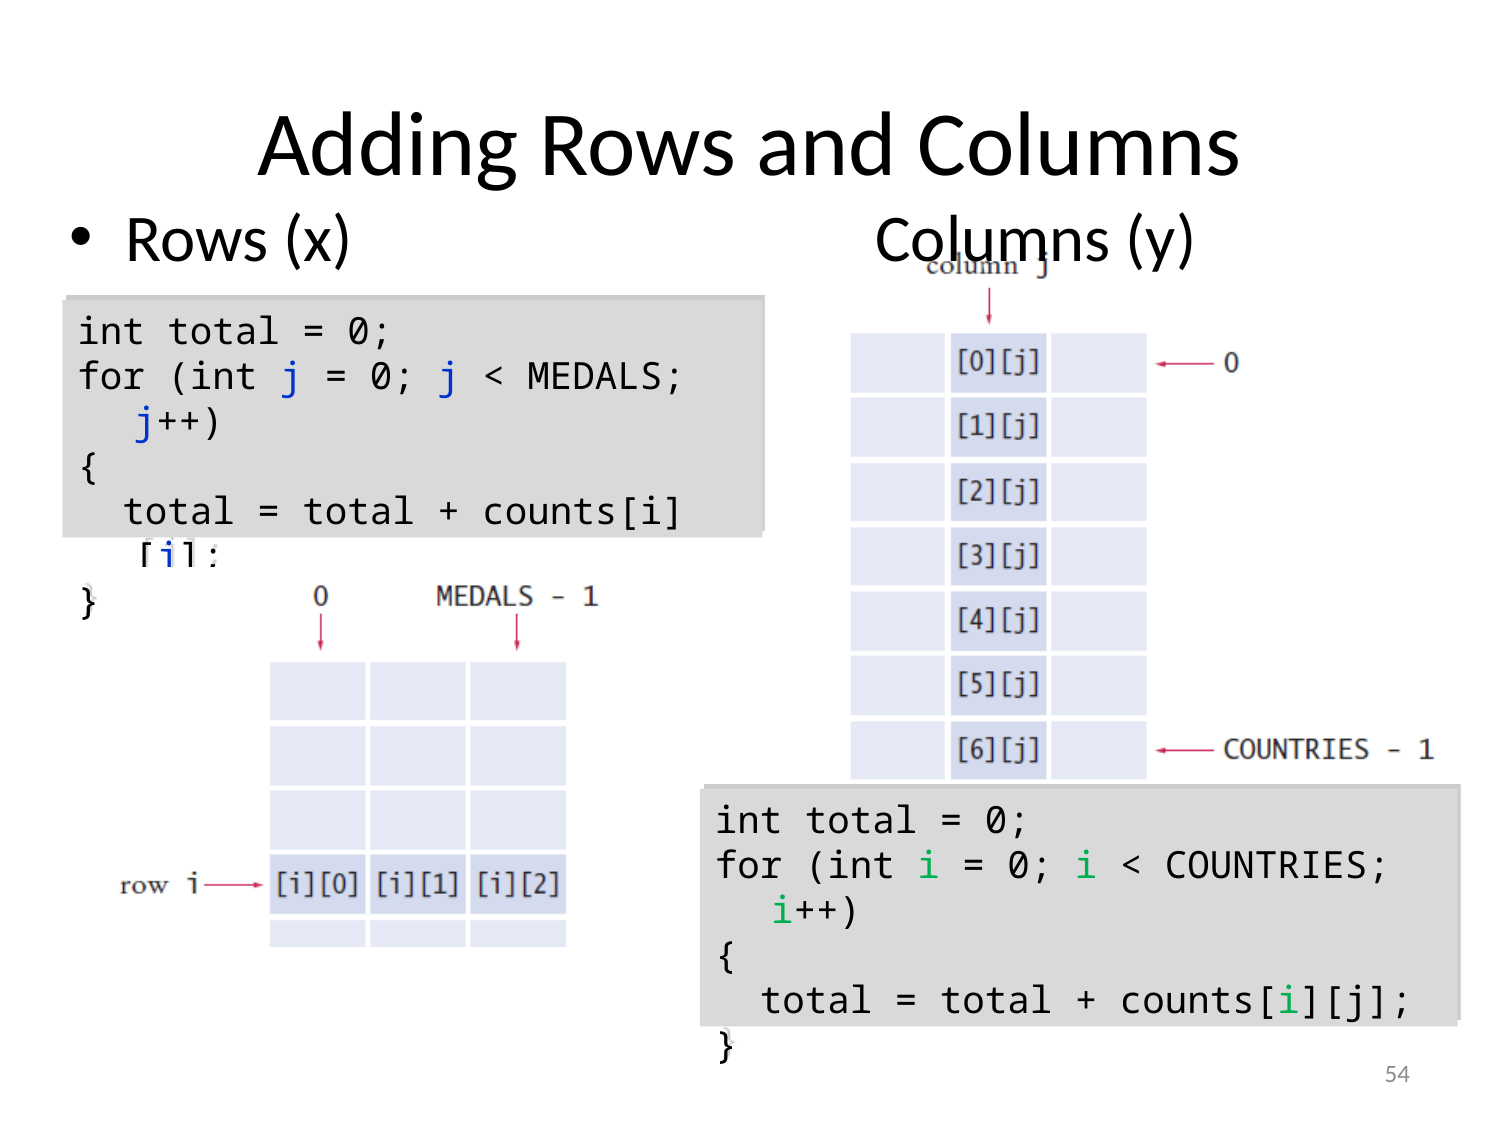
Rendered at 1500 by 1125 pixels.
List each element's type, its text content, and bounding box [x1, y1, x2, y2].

slide_number <number> [1074, 1042, 1425, 1103]
text_box int total = 0; for (int i = 0; i < COUNTRIES; i++) { total = total + counts[i][j]; } [699, 788, 1458, 1027]
list Rows (x) Columns (y) [54, 187, 1458, 1025]
picture [112, 567, 629, 947]
title Adding Rows and Columns [75, 45, 1425, 187]
text_box int total = 0; for (int j = 0; j < MEDALS; j++) { total = total + counts[i][j]; } [62, 299, 763, 538]
